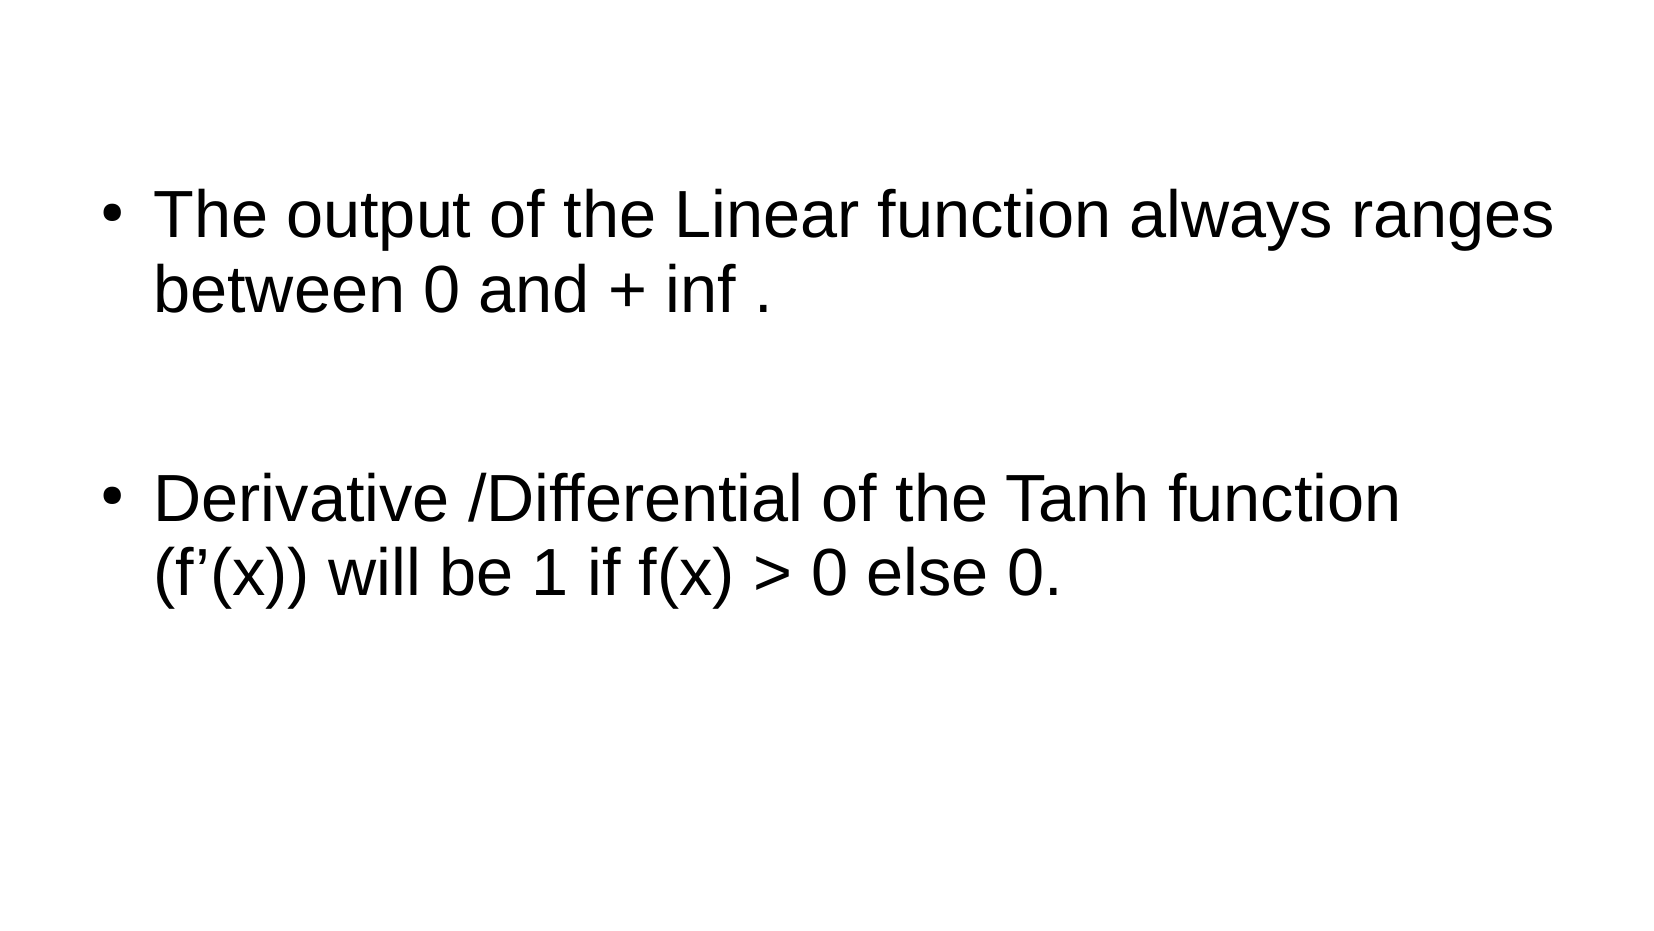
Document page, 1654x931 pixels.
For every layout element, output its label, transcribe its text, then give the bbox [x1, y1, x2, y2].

list The output of the Linear function always ranges between 0 and + inf . Derivative /Differential of the Tanh function (f’(x)) will be 1 if f(x) > 0 else 0. [82, 177, 1571, 931]
